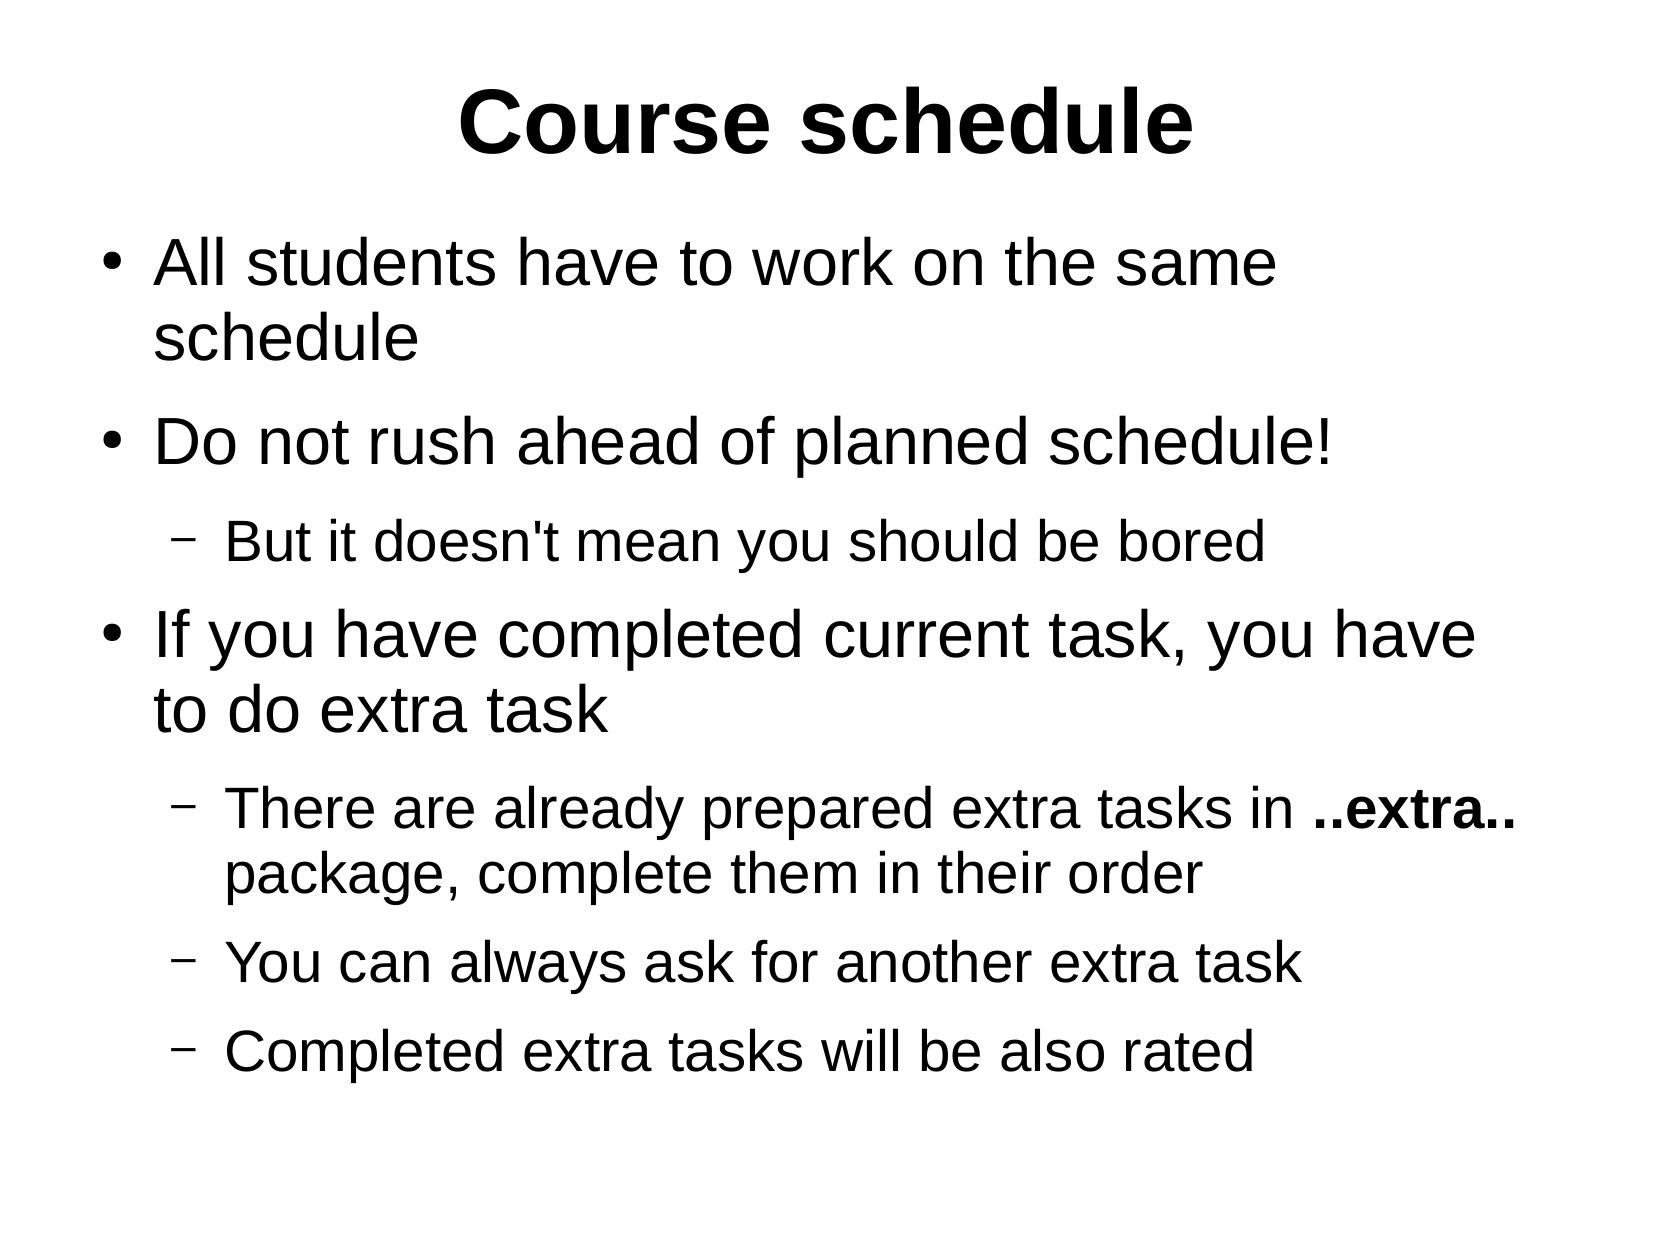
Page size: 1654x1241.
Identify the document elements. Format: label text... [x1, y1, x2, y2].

title Course schedule [82, 49, 1571, 196]
list All students have to work on the same schedule Do not rush ahead of planned schedule! But it doesn't mean you should be bored If you have completed current task, you have to do extra task There are already prepared extra tasks in ..extra.. package, complete them in their order You can always ask for another extra task Completed extra tasks will be also rated [82, 225, 1538, 1186]
